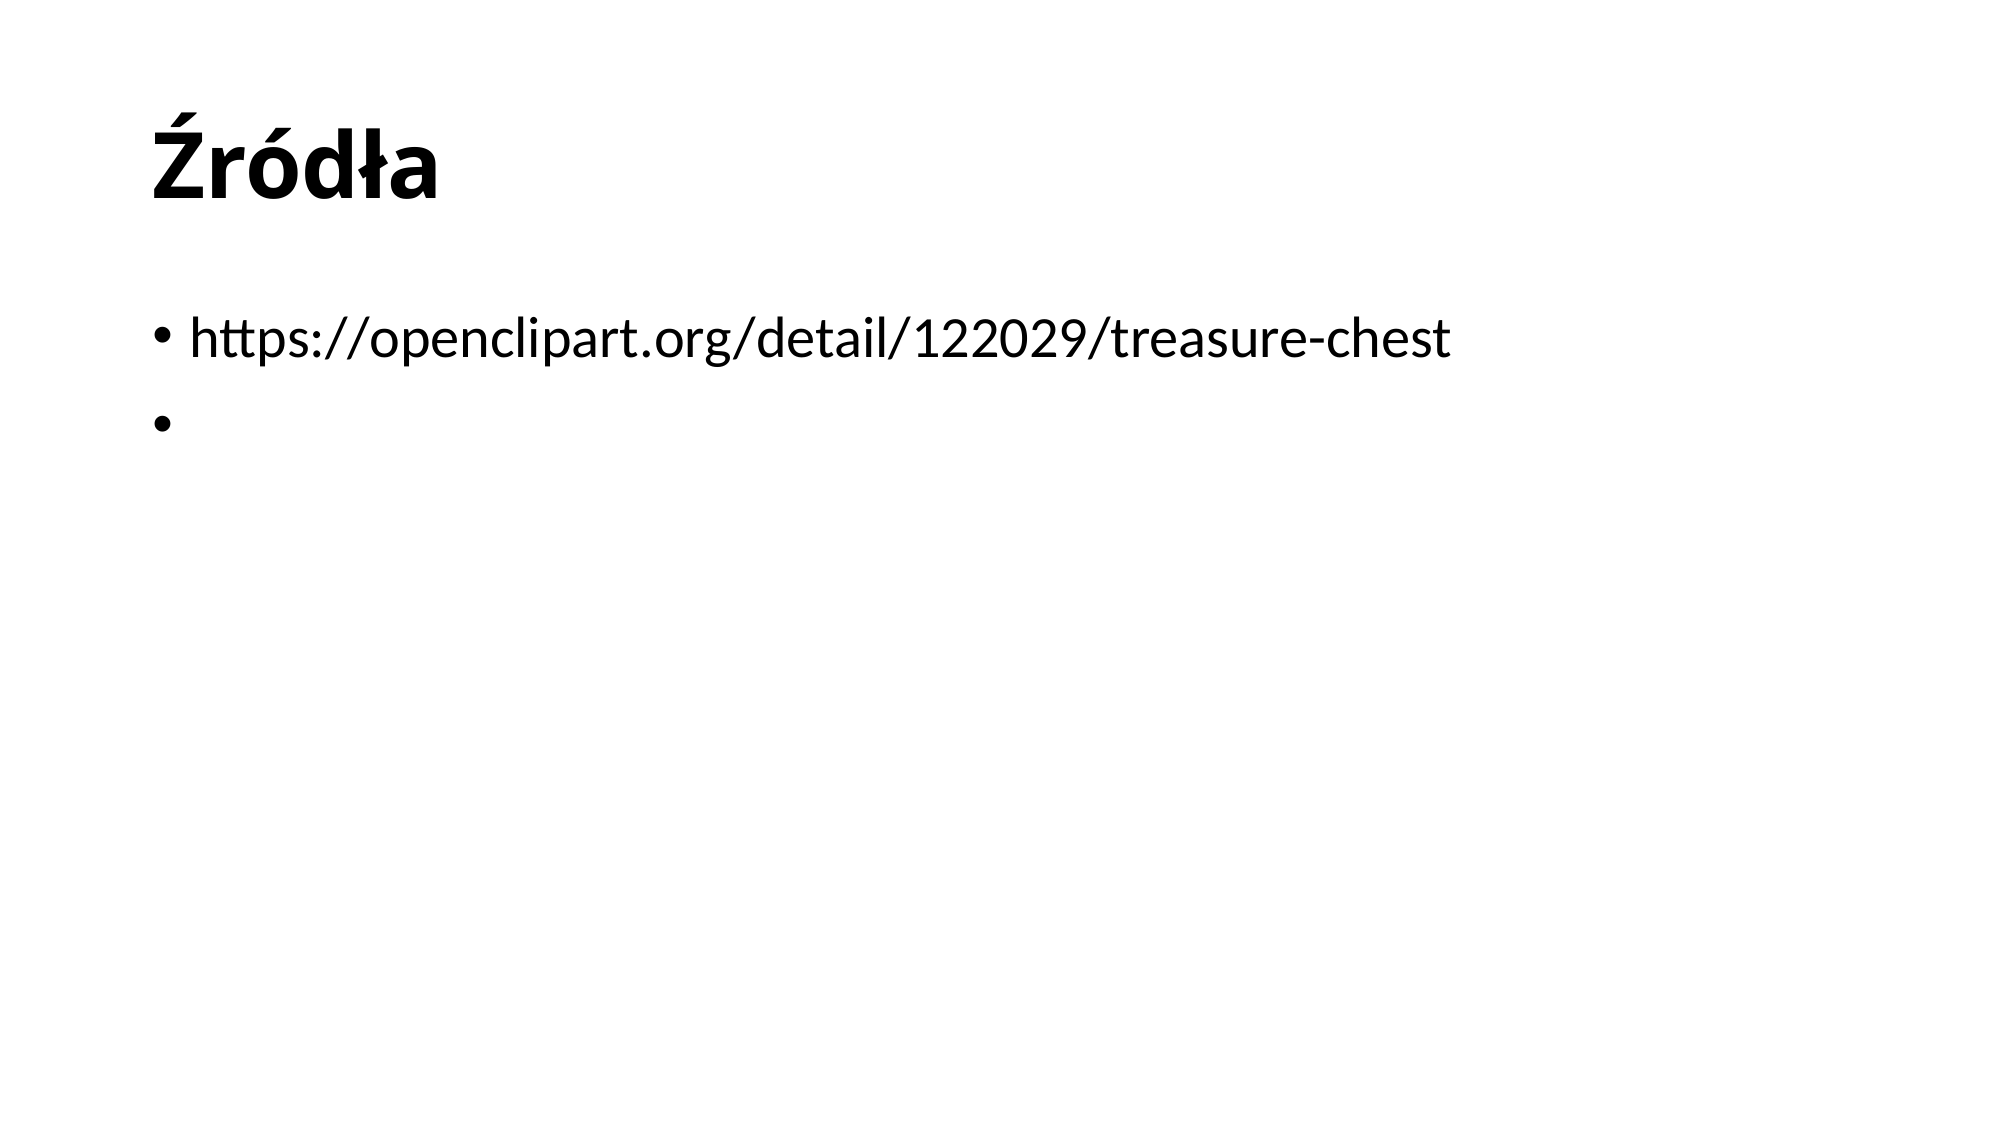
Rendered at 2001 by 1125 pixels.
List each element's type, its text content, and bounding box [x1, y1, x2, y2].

title Źródła [137, 59, 1863, 278]
list https://openclipart.org/detail/122029/treasure-chest [137, 299, 1863, 1014]
